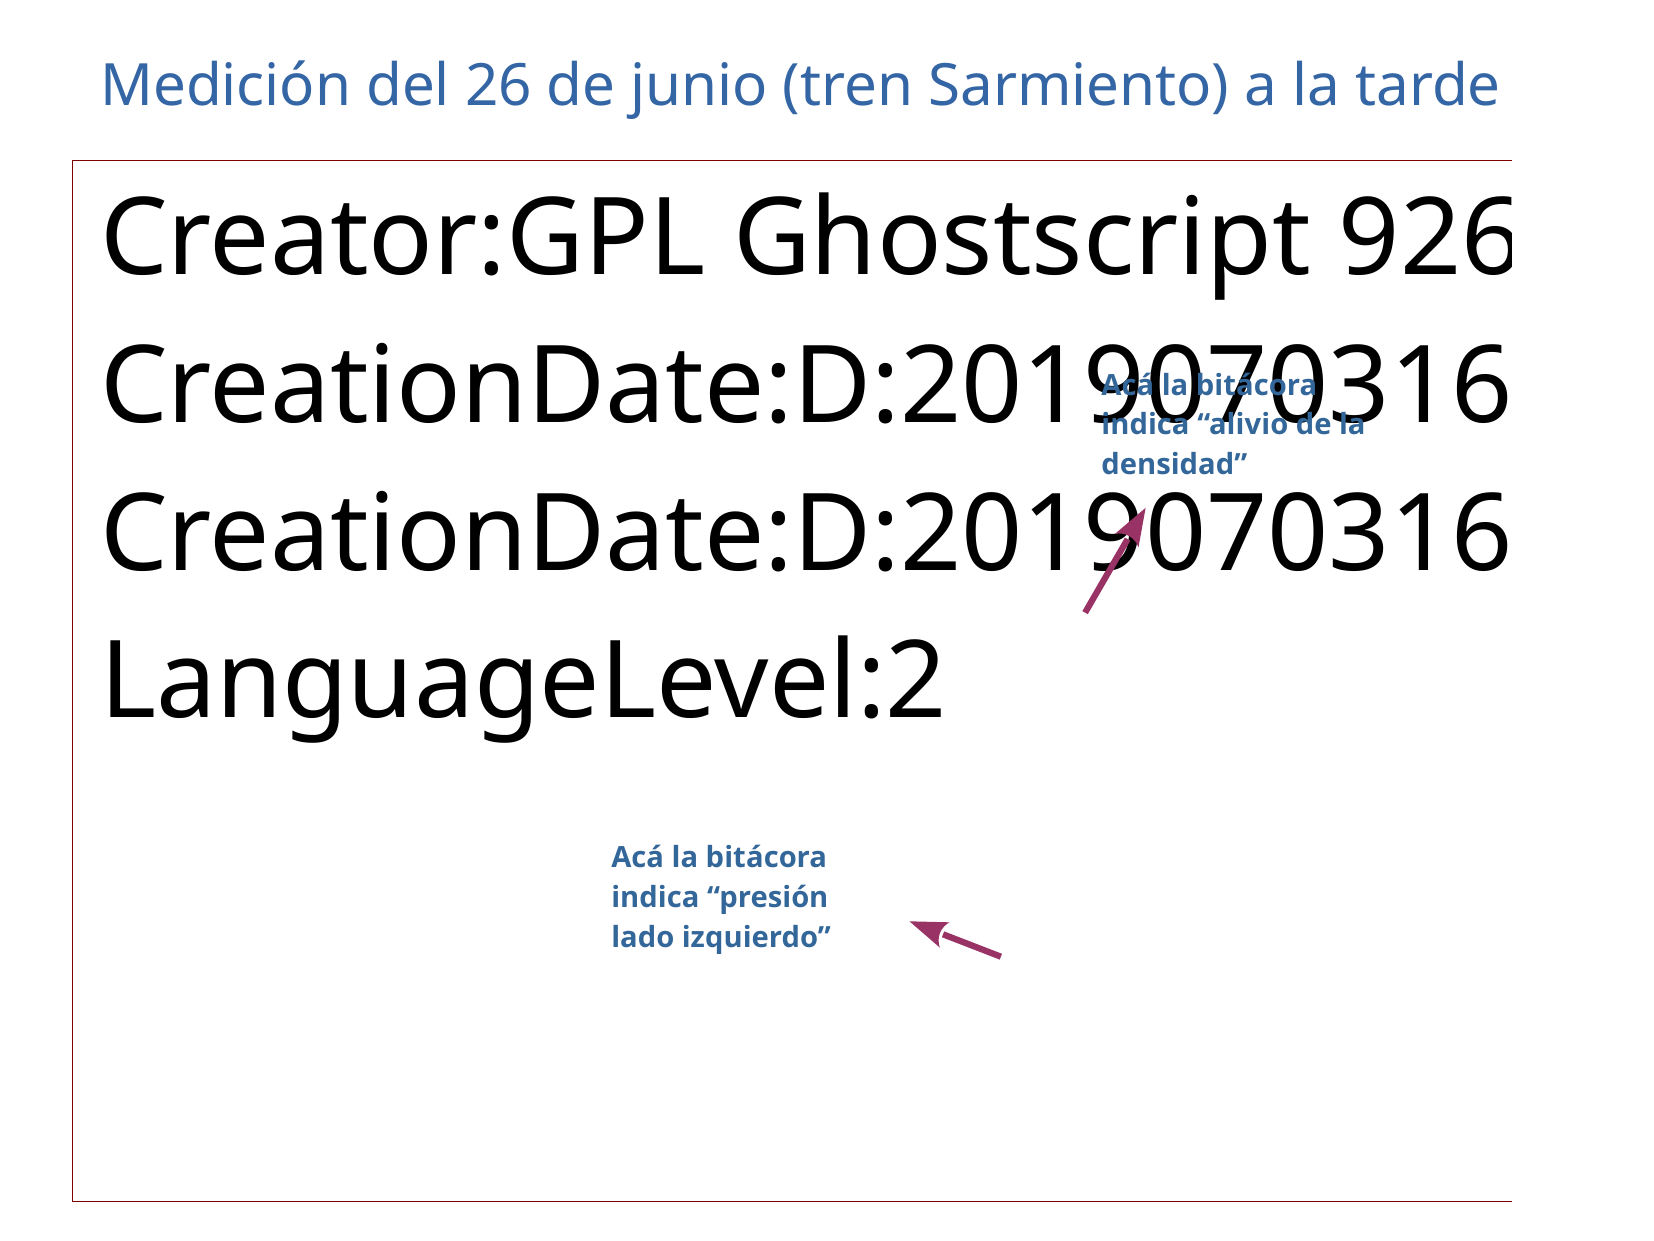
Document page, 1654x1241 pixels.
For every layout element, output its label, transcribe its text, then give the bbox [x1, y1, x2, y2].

text_box Acá la bitácora indica “alivio de la densidad” [1086, 356, 1452, 516]
text_box Acá la bitácora indica “presión lado izquierdo” [596, 828, 909, 988]
picture [65, 153, 1512, 1202]
text_box Medición del 26 de junio (tren Sarmiento) a la tarde [85, 35, 1512, 126]
